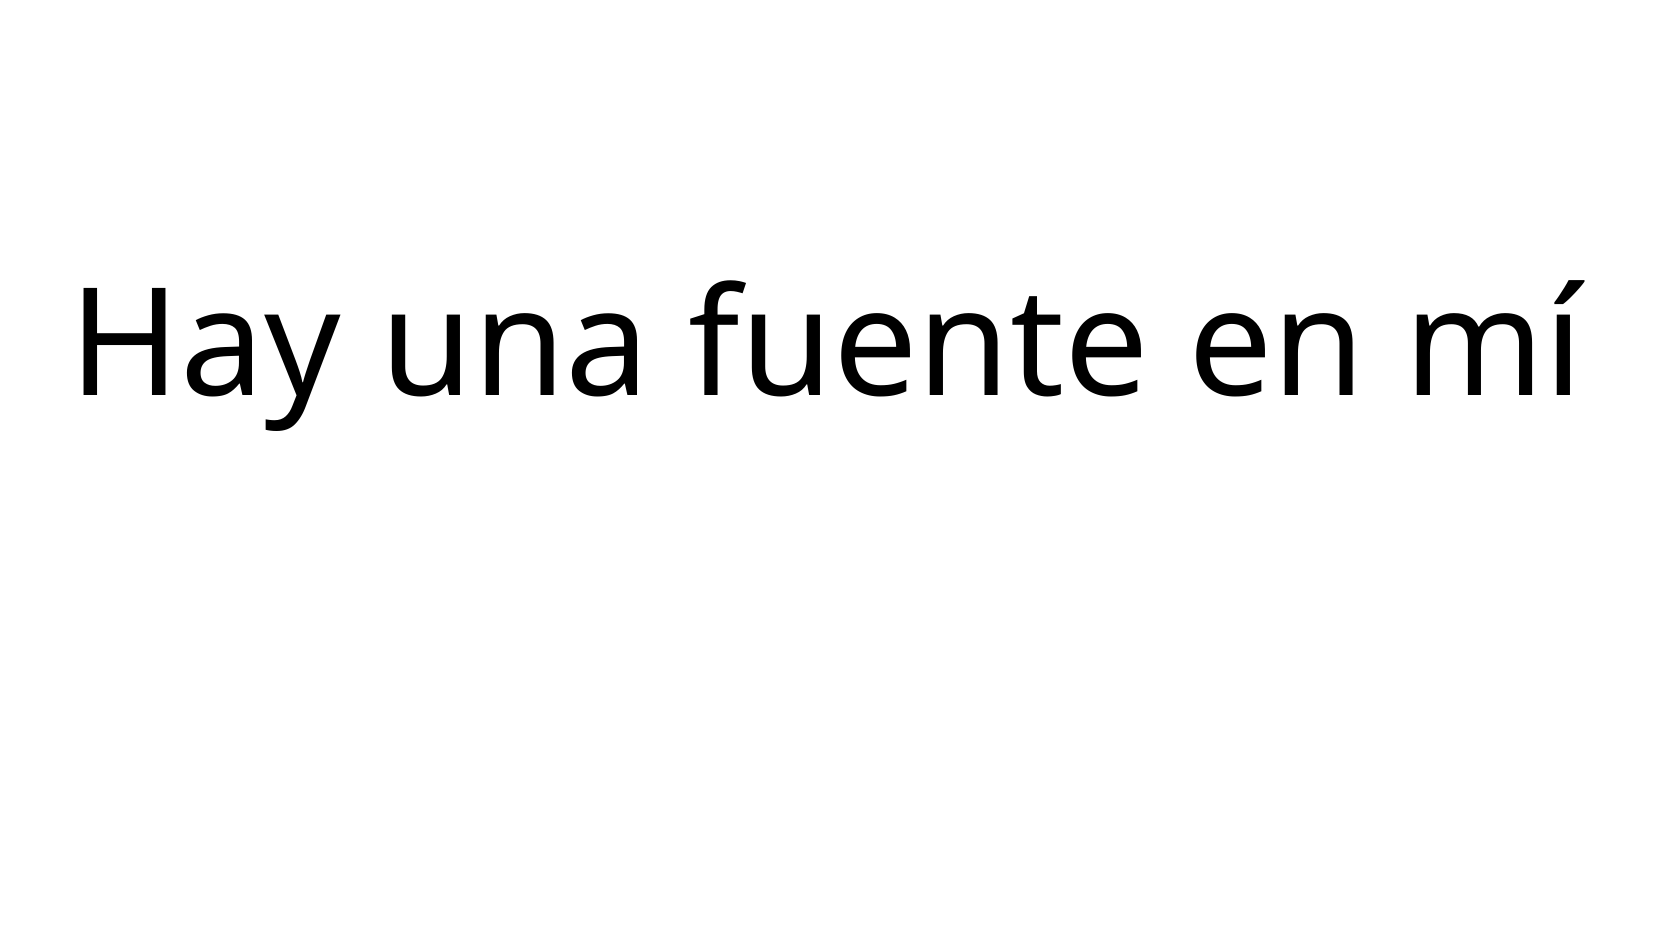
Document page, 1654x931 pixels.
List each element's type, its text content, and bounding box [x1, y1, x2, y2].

title Hay una fuente en mí [0, 125, 1654, 549]
